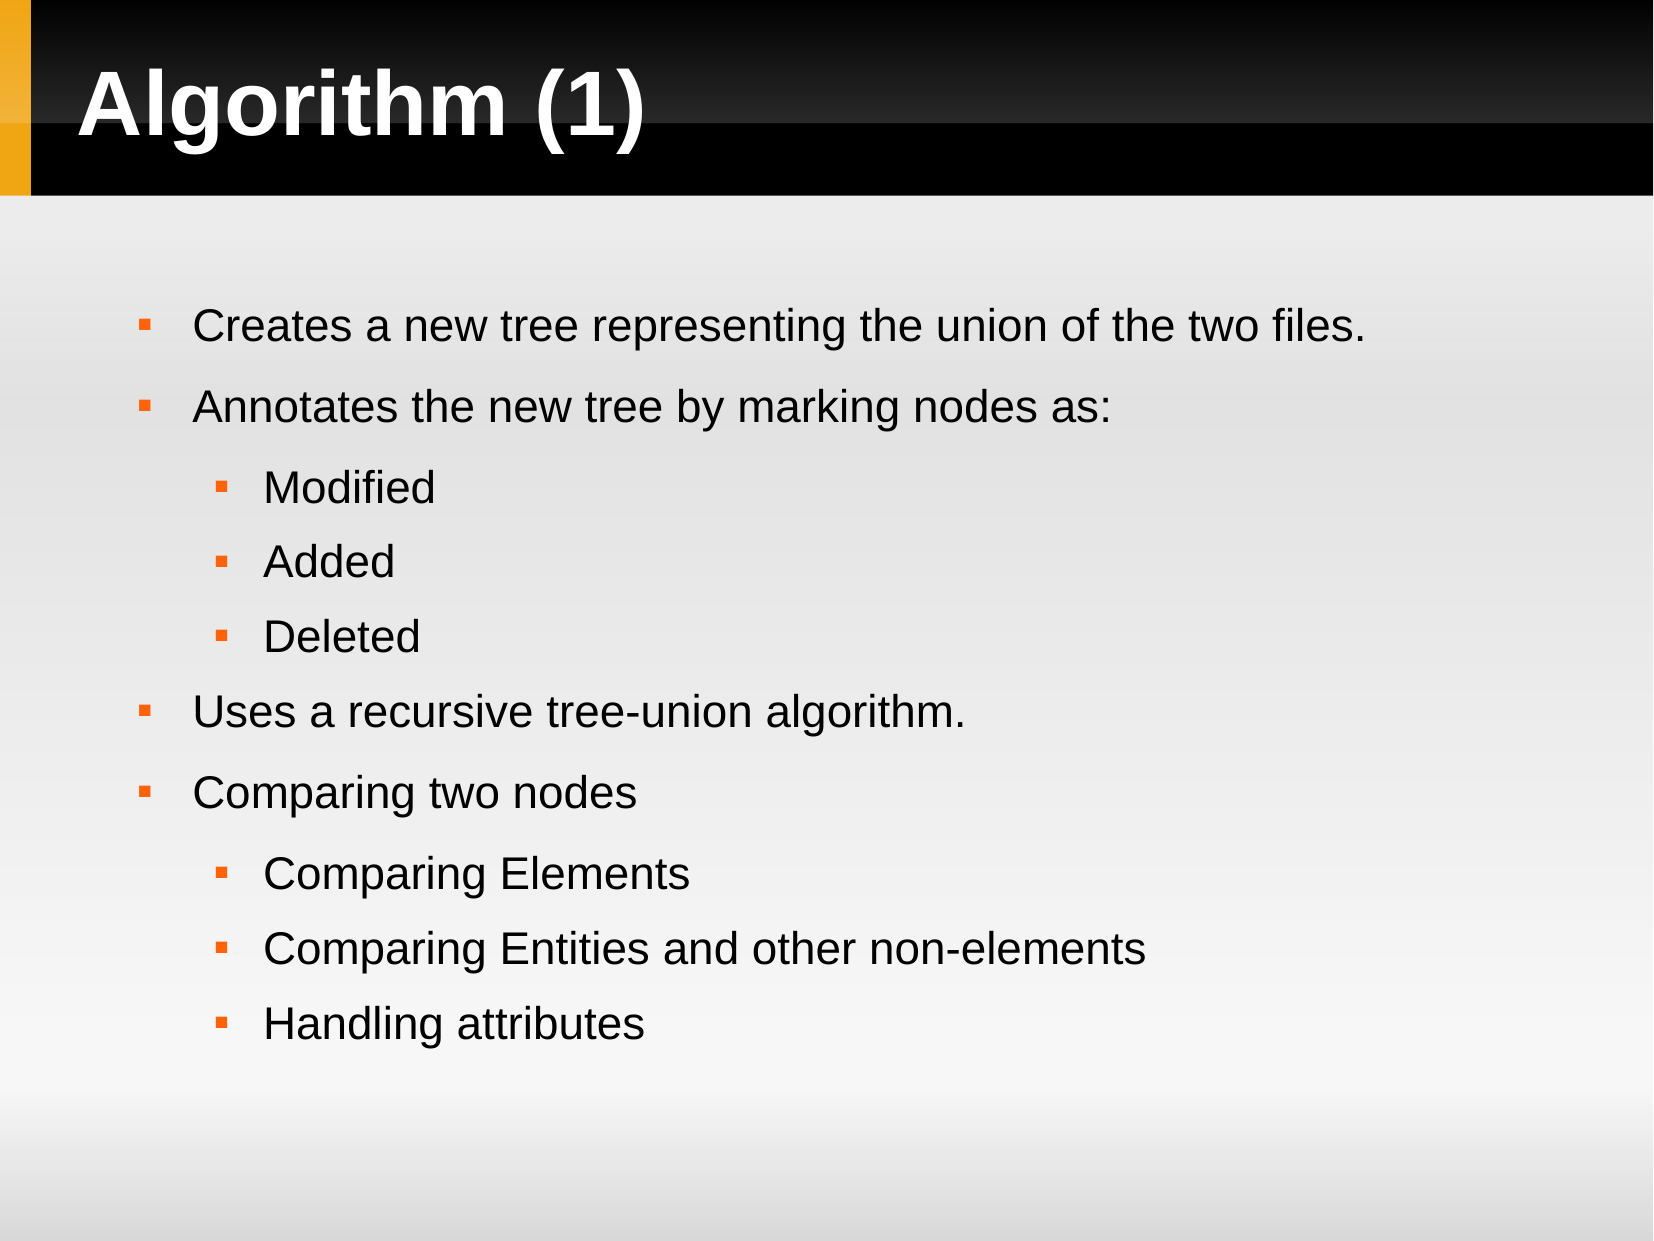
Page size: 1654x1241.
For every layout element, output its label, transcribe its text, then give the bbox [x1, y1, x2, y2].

title Algorithm (1) [76, 0, 1565, 208]
list Creates a new tree representing the union of the two files. Annotates the new tree by marking nodes as: Modified Added Deleted Uses a recursive tree-union algorithm. Comparing two nodes Comparing Elements Comparing Entities and other non-elements Handling attributes [121, 300, 1533, 1112]
picture [0, 0, 1654, 1241]
